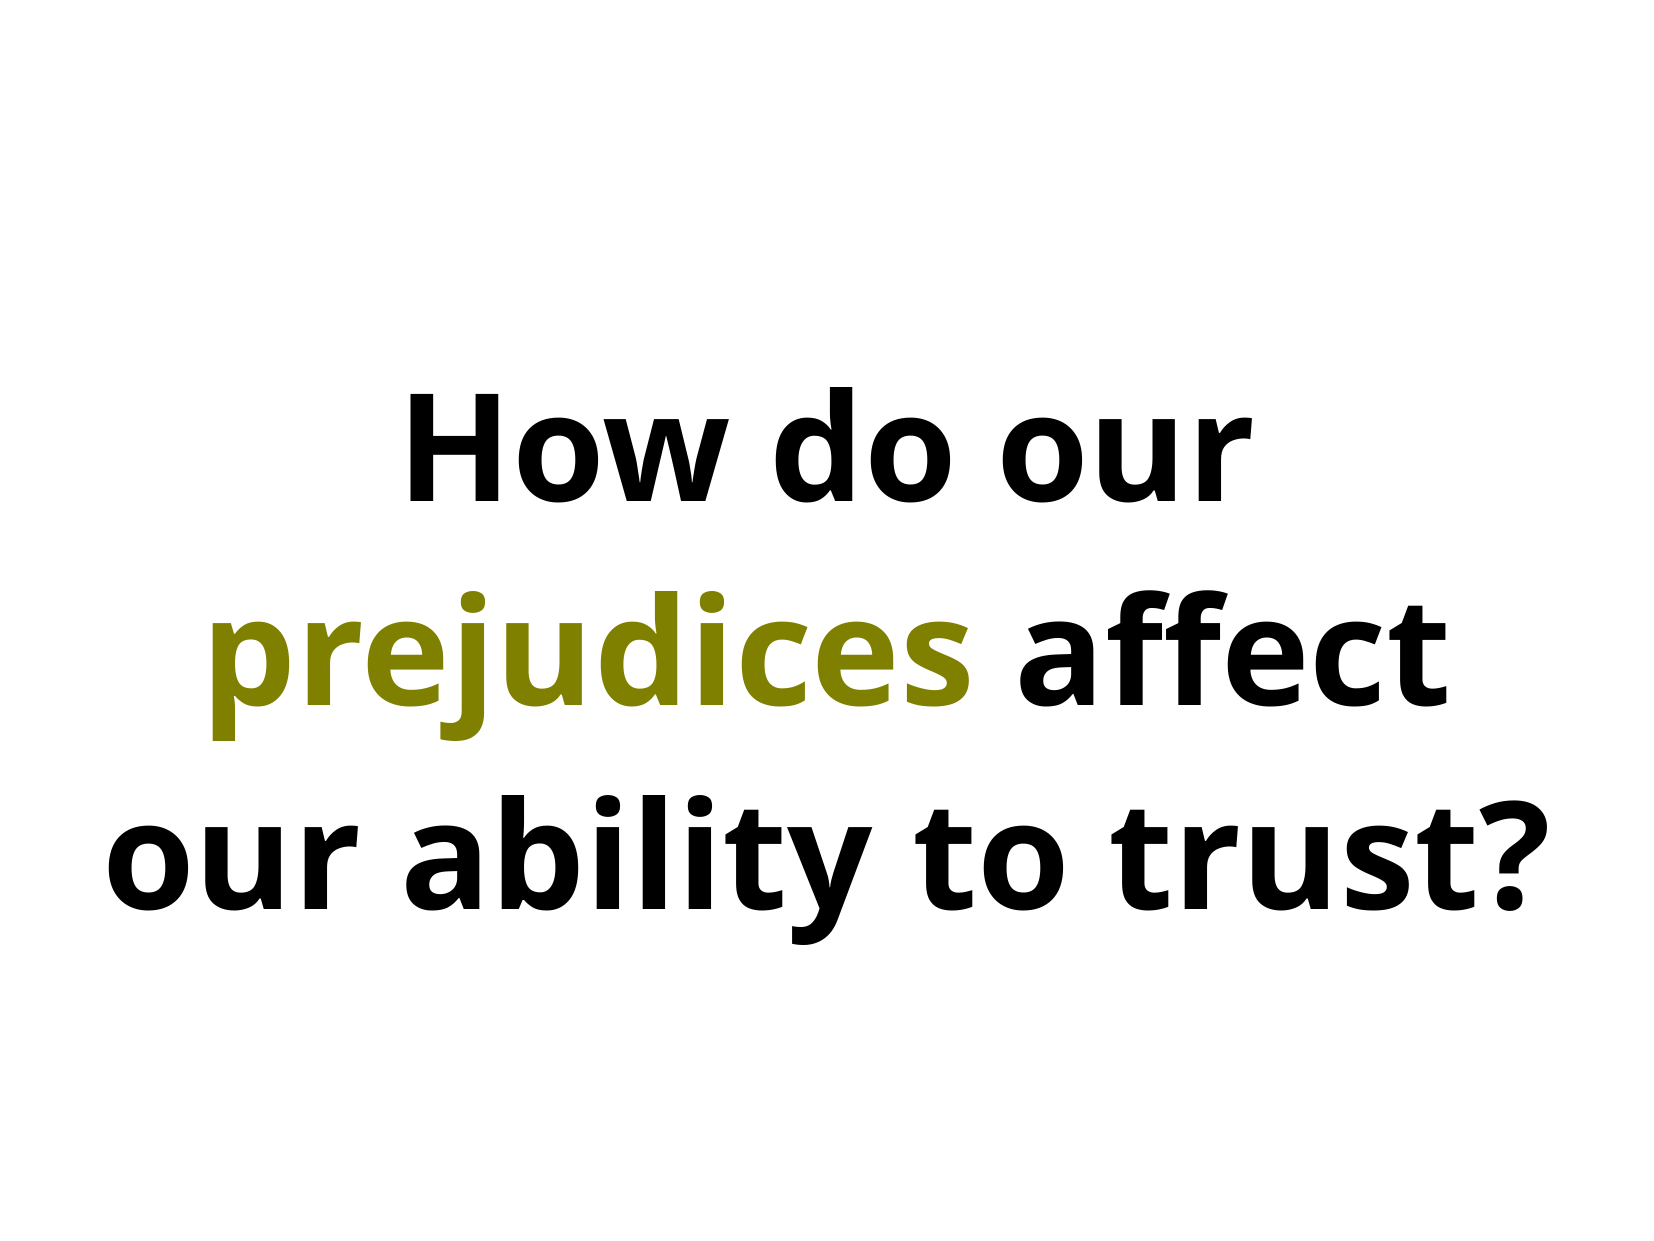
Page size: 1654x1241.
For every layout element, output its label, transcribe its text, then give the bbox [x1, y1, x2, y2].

title How do our prejudices affect our ability to trust? [59, 379, 1595, 916]
